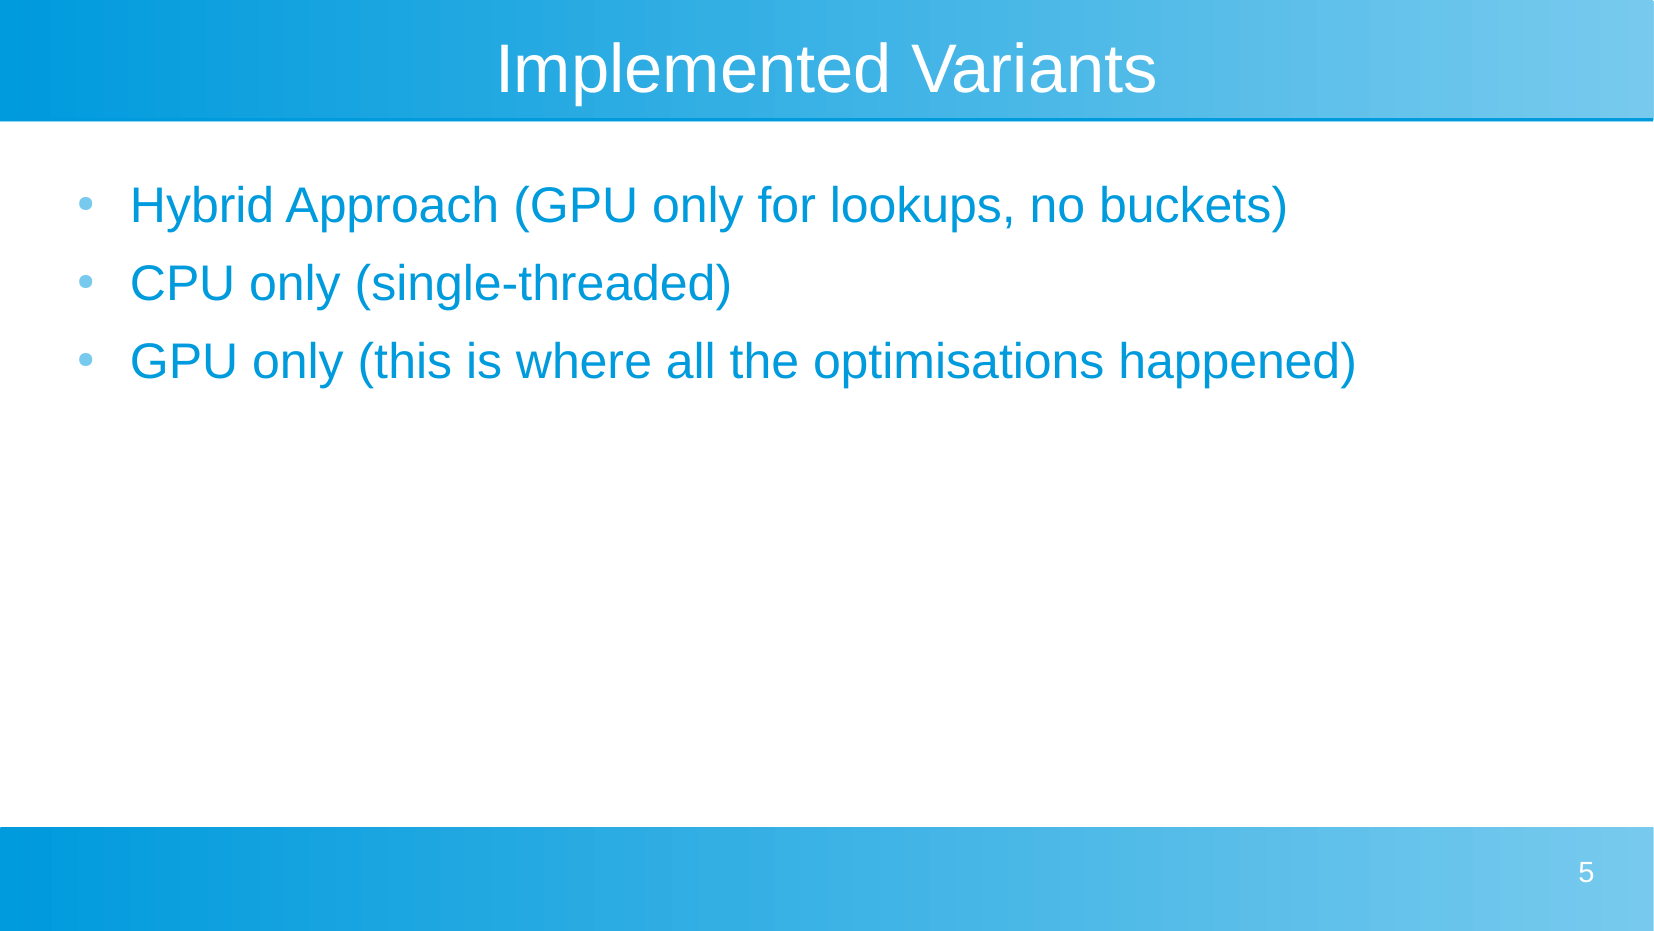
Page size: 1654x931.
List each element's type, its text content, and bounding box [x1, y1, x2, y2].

title Implemented Variants [59, 29, 1595, 108]
list Hybrid Approach (GPU only for lookups, no buckets) CPU only (single-threaded) GPU only (this is where all the optimisations happened) [59, 177, 1595, 768]
